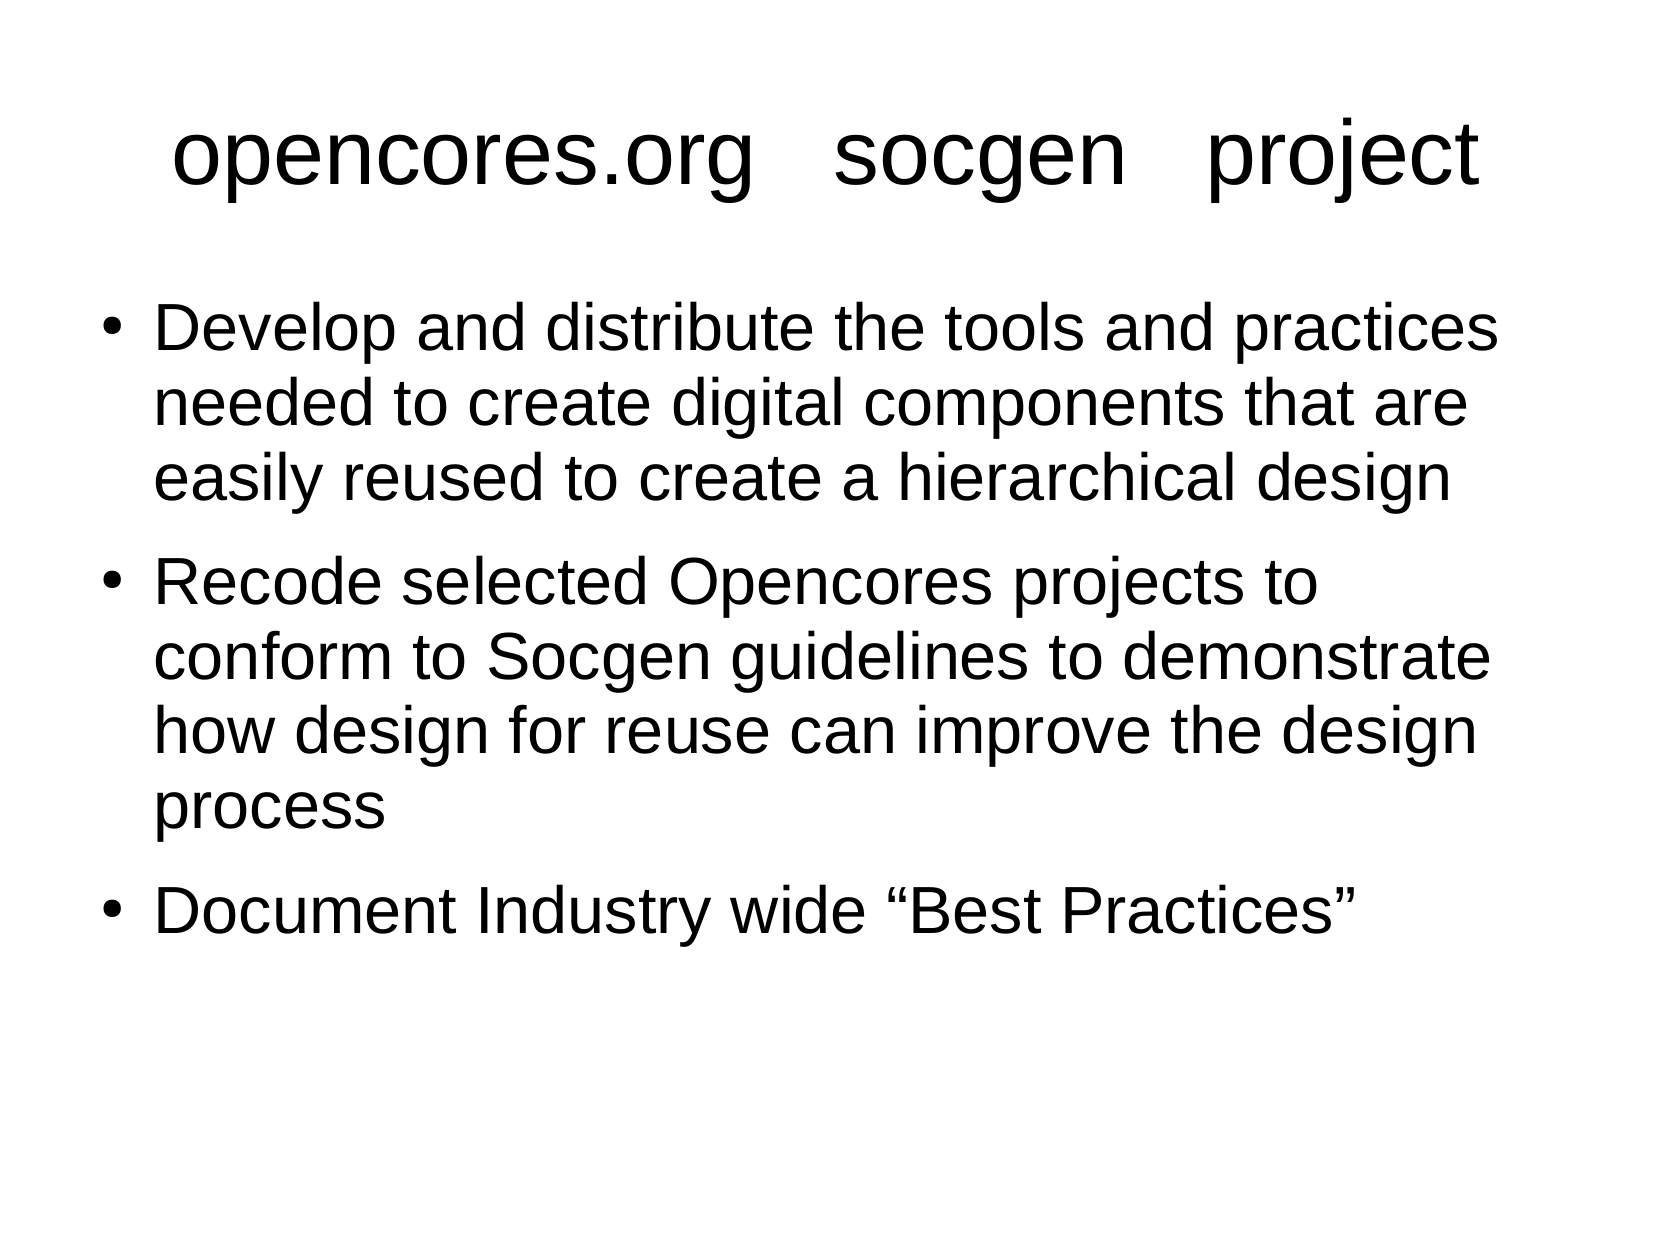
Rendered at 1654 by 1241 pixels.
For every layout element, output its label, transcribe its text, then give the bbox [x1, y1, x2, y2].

list Develop and distribute the tools and practices needed to create digital components that are easily reused to create a hierarchical design Recode selected Opencores projects to conform to Socgen guidelines to demonstrate how design for reuse can improve the design process Document Industry wide “Best Practices” [82, 290, 1571, 1109]
title opencores.org socgen project [82, 56, 1571, 250]
